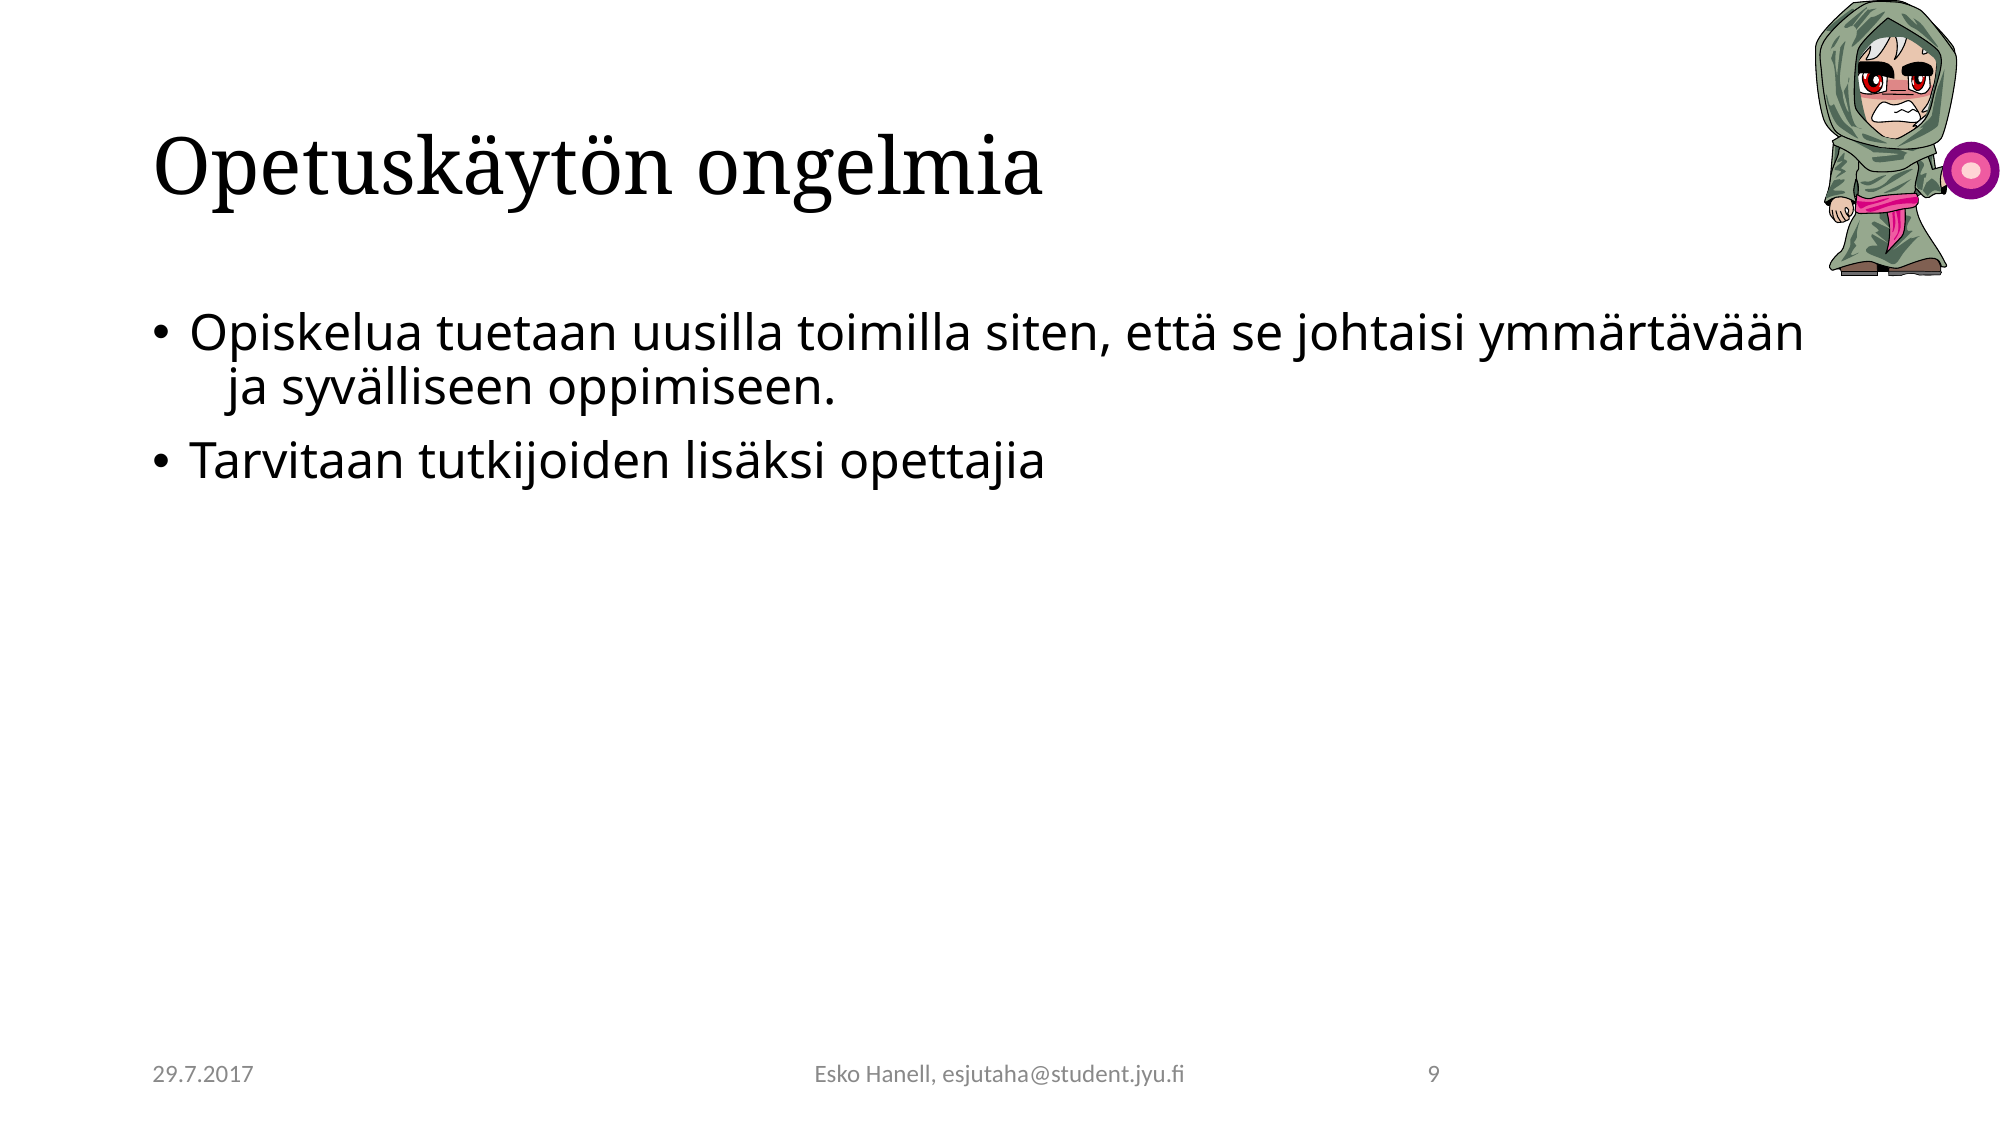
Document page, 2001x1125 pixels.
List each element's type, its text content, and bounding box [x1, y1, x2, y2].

text_box [1412, 1042, 1863, 1103]
text_box 29.7.2017 [137, 1042, 588, 1103]
title Opetuskäytön ongelmia [137, 59, 1863, 278]
list Opiskelua tuetaan uusilla toimilla siten, että se johtaisi ymmärtävään ja syvälliseen oppimiseen. Tarvitaan tutkijoiden lisäksi opettajia [137, 299, 1863, 1014]
text_box Esko Hanell, esjutaha@student.jyu.fi [662, 1042, 1338, 1103]
